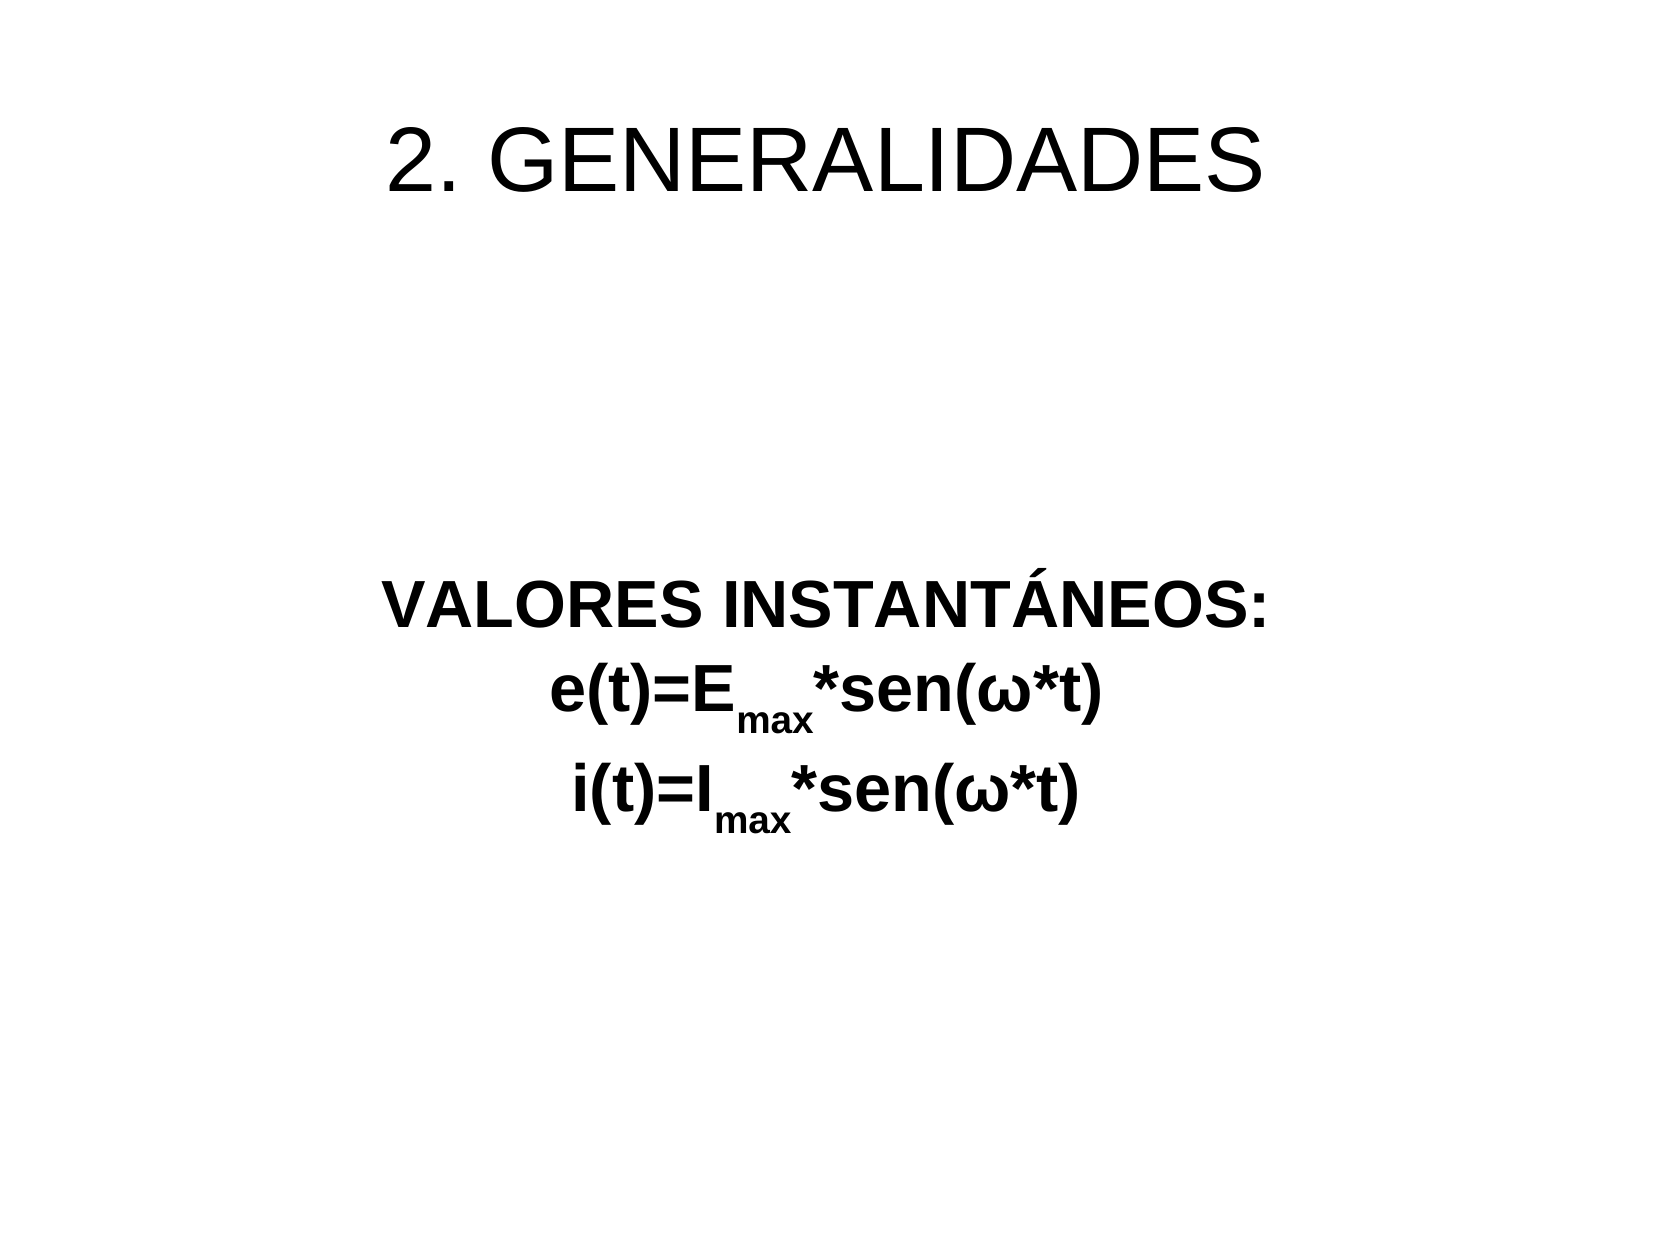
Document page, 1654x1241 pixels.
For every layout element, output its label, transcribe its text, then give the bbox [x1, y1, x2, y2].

subtitle VALORES INSTANTÁNEOS: e(t)=Emax*sen(ω*t) i(t)=Imax*sen(ω*t) [82, 290, 1571, 1109]
title 2. GENERALIDADES [82, 38, 1571, 268]
